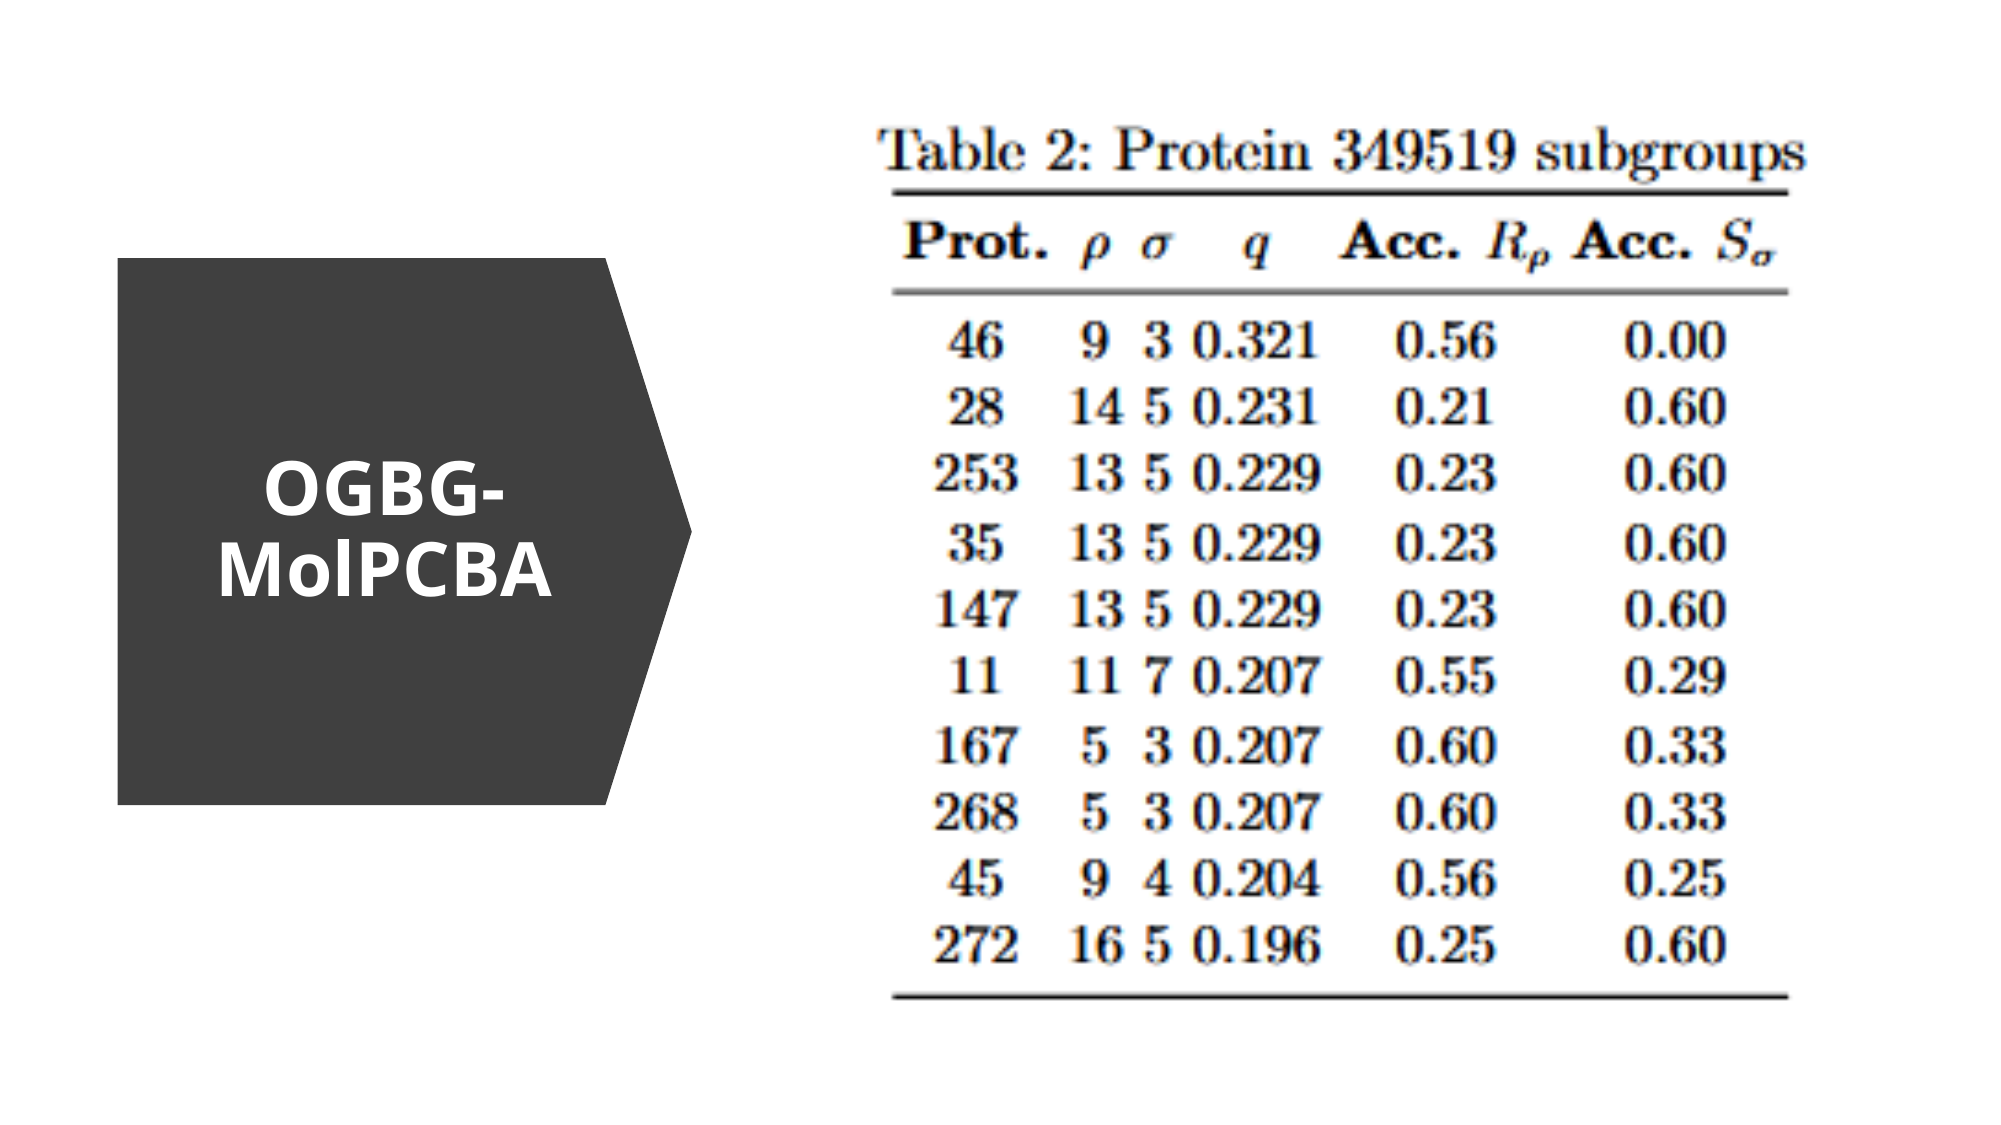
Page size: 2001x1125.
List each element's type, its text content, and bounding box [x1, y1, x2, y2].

picture [860, 105, 1819, 1020]
title OGBG-MolPCBA [168, 322, 601, 741]
text_box [117, 258, 692, 806]
